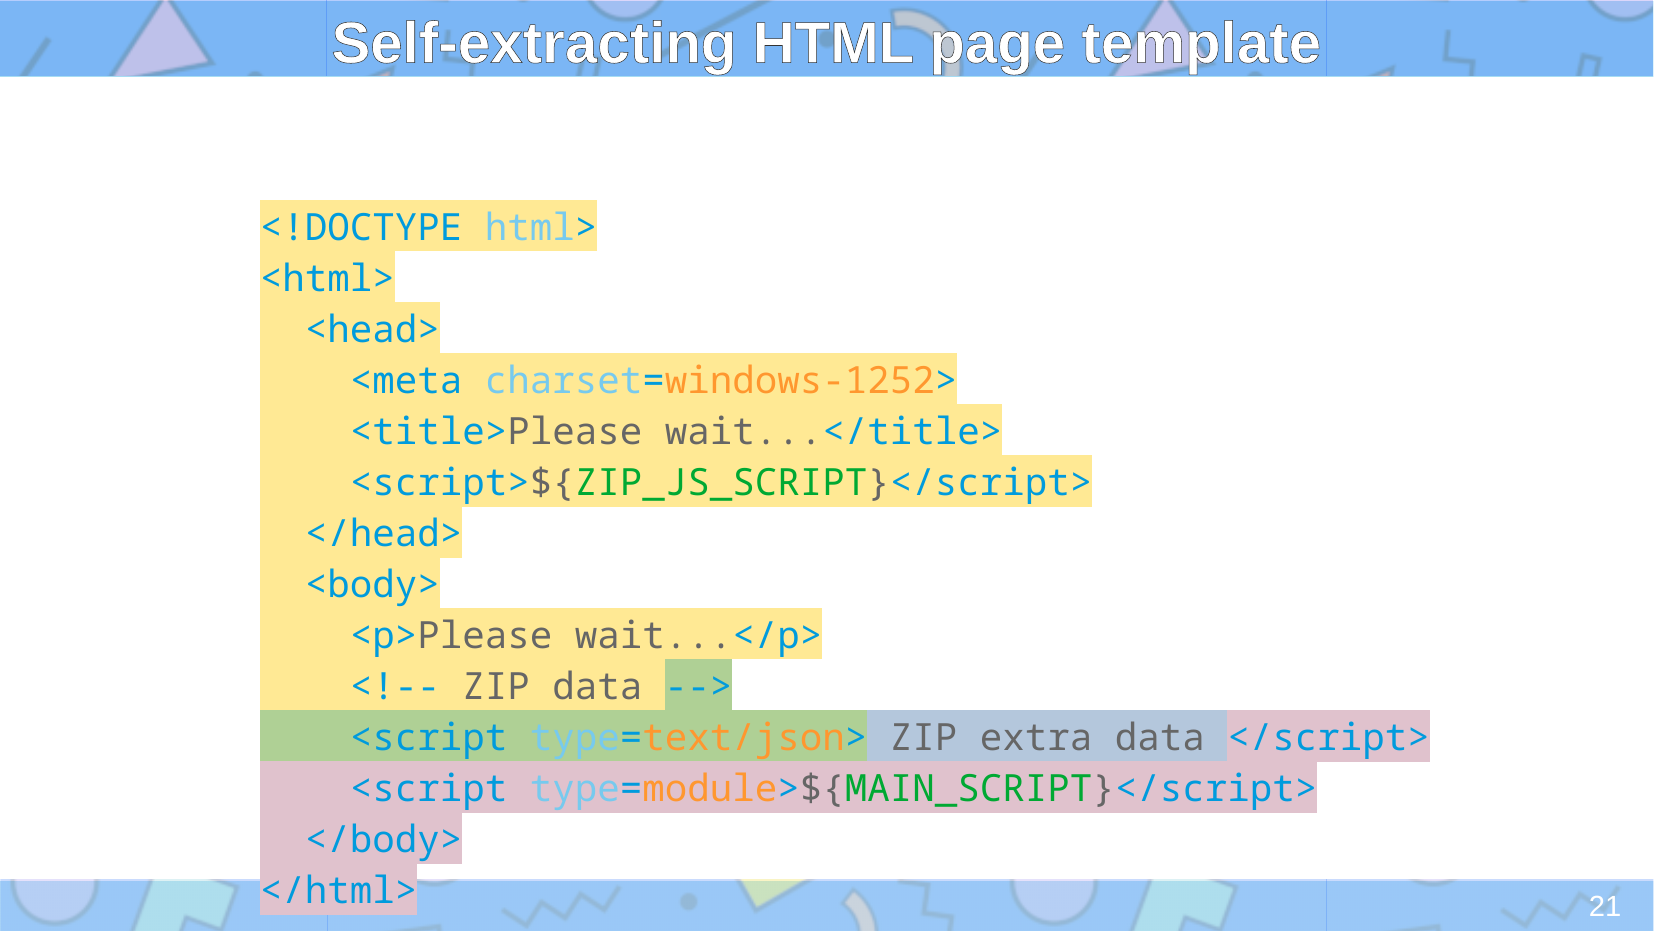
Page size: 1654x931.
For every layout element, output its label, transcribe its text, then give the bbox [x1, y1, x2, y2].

title Self-extracting HTML page template [59, 3, 1595, 82]
picture [0, 0, 1654, 76]
list <!DOCTYPE html> <html> <head> <meta charset=windows-1252> <title>Please wait...</title> <script>${ZIP_JS_SCRIPT}</script> </head> <body> <p>Please wait...</p> <!-- ZIP data --> <script type=text/json> ZIP extra data </script> <script type=module>${MAIN_SCRIPT}</script> </body> </html> [188, 149, 1651, 851]
picture [0, 879, 1654, 931]
